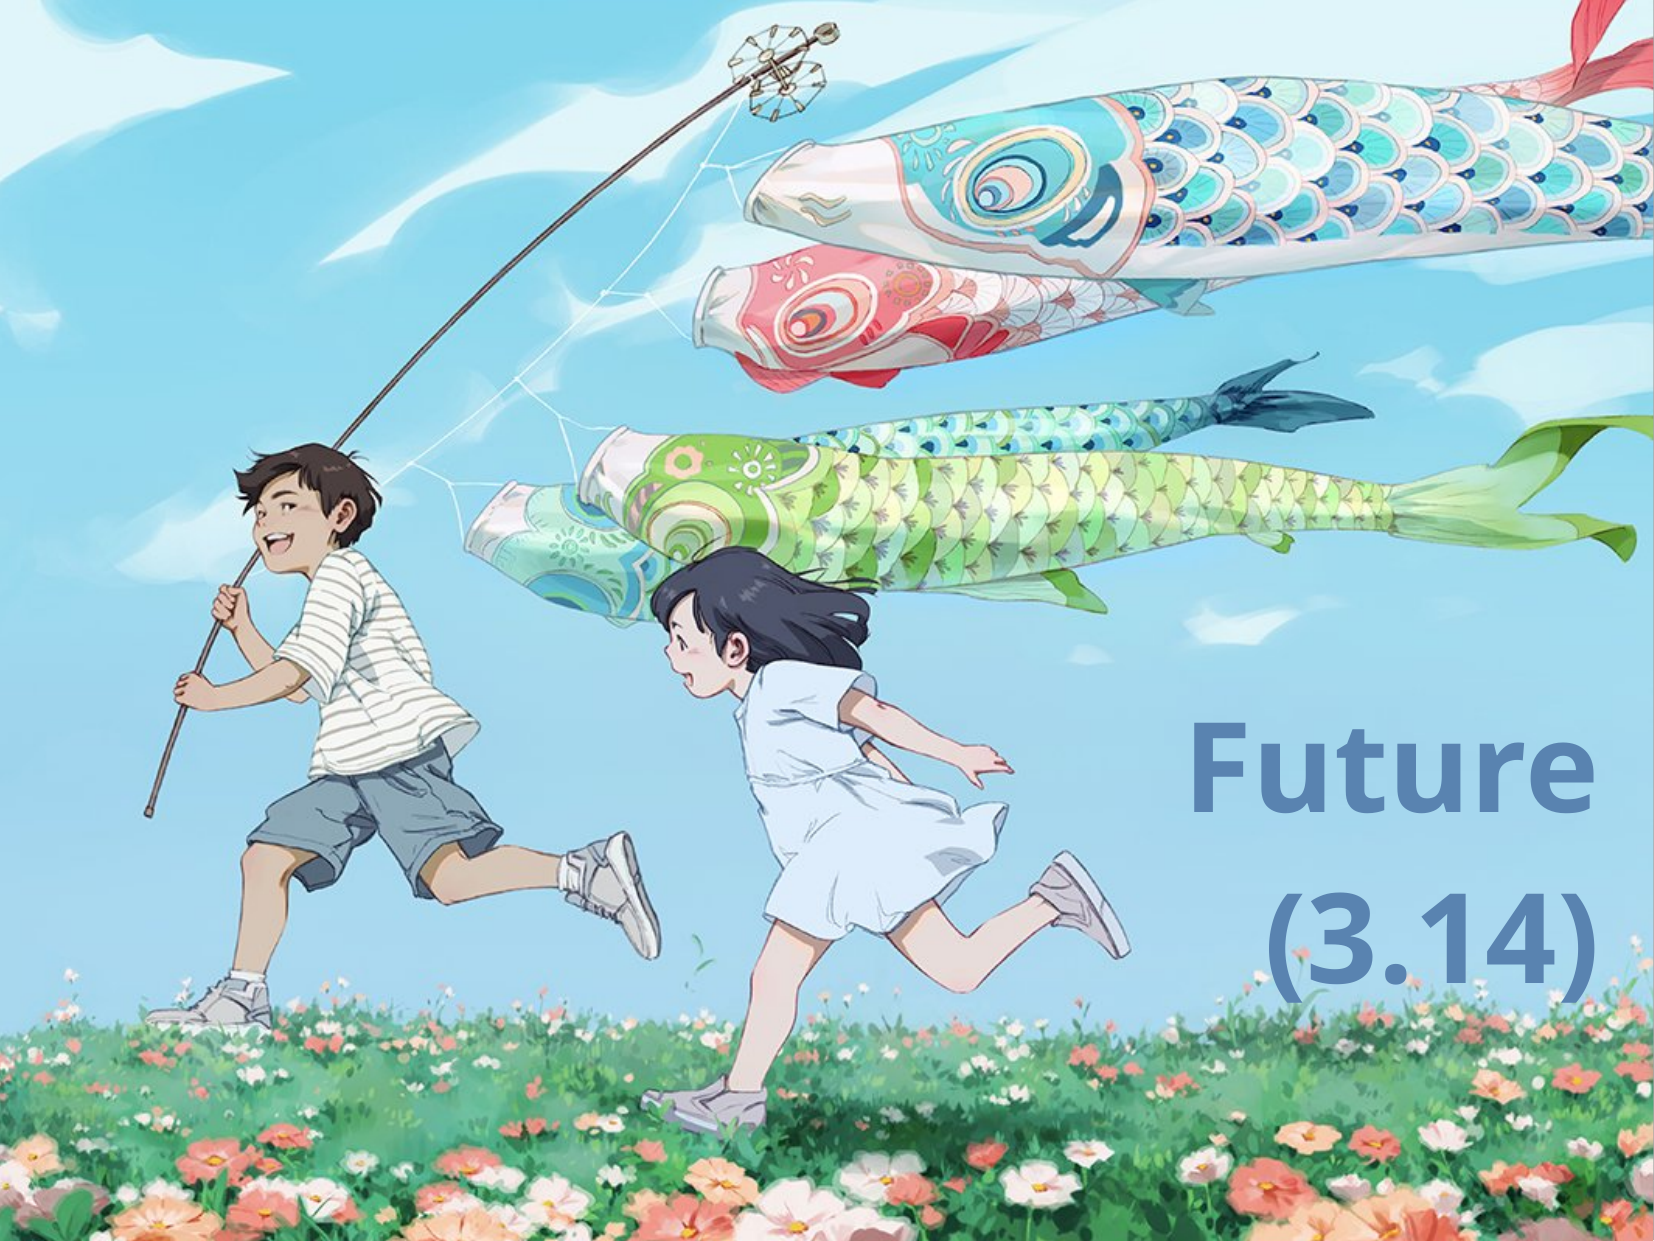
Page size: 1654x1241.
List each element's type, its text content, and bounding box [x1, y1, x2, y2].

list Future (3.14) [1093, 679, 1600, 1079]
picture [0, 0, 1654, 1241]
